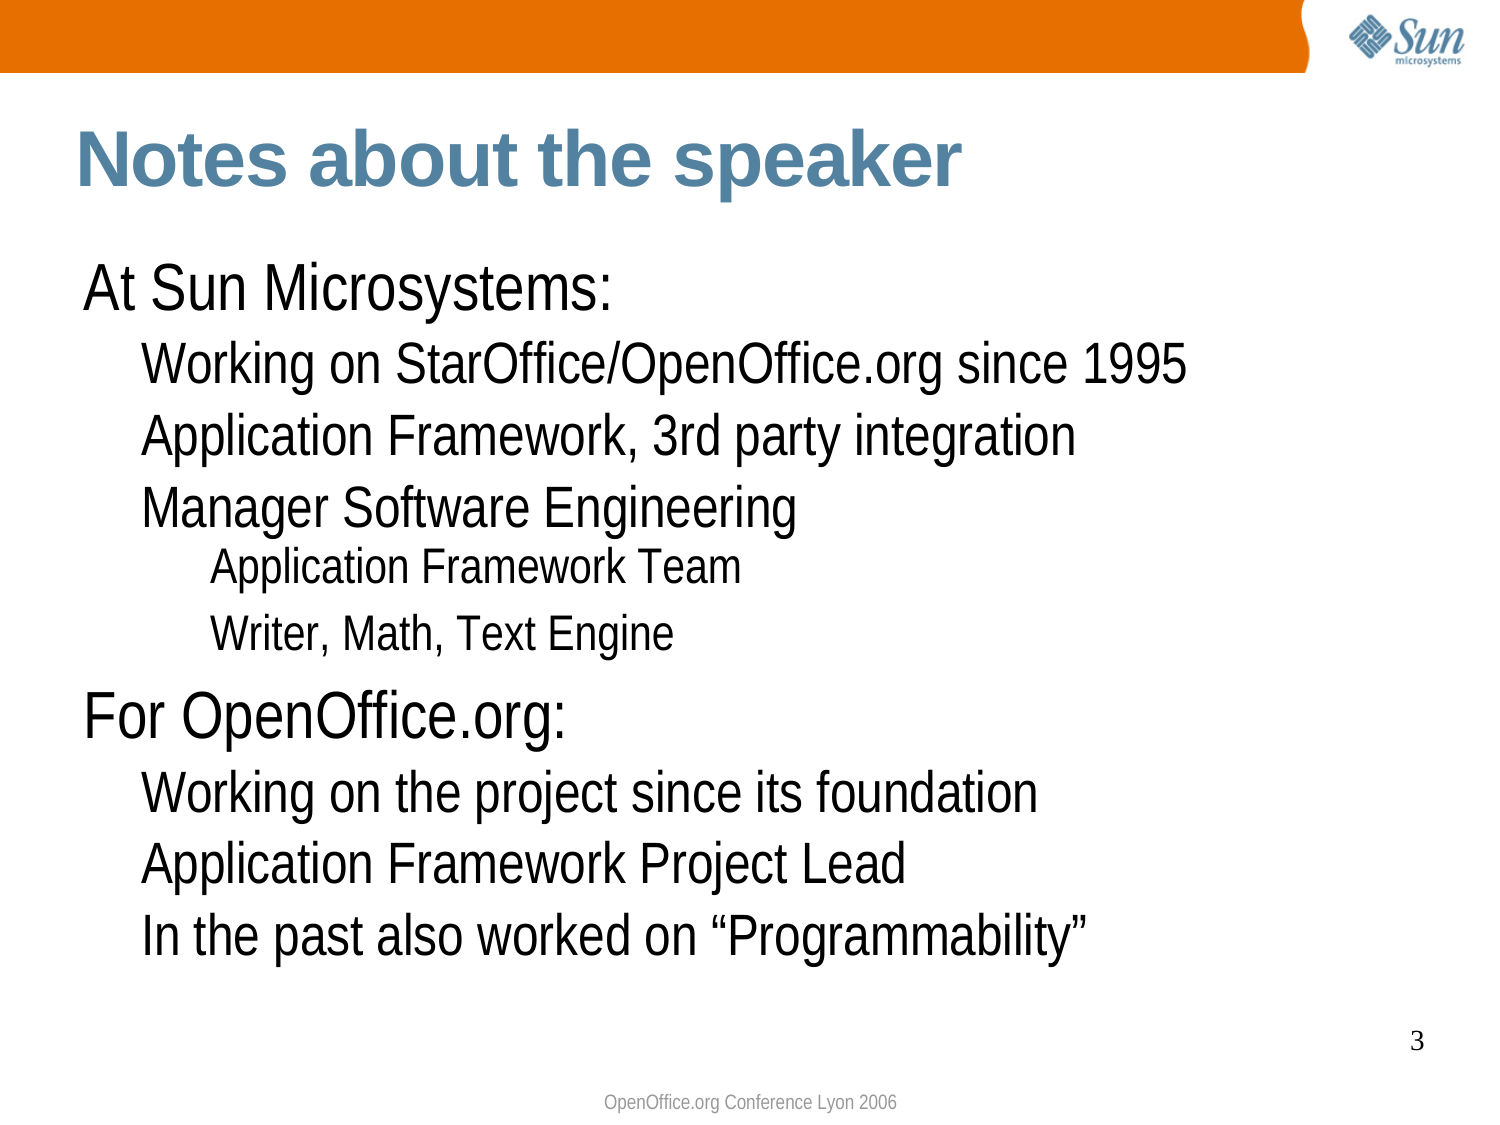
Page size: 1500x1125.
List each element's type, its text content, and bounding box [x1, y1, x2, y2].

picture [0, 0, 1500, 73]
title Notes about the speaker [75, 123, 1437, 227]
list At Sun Microsystems: Working on StarOffice/OpenOffice.org since 1995 Application Framework, 3rd party integration Manager Software Engineering Application Framework Team Writer, Math, Text Engine For OpenOffice.org: Working on the project since its foundation Application Framework Project Lead In the past also worked on “Programmability” [64, 258, 1401, 1062]
